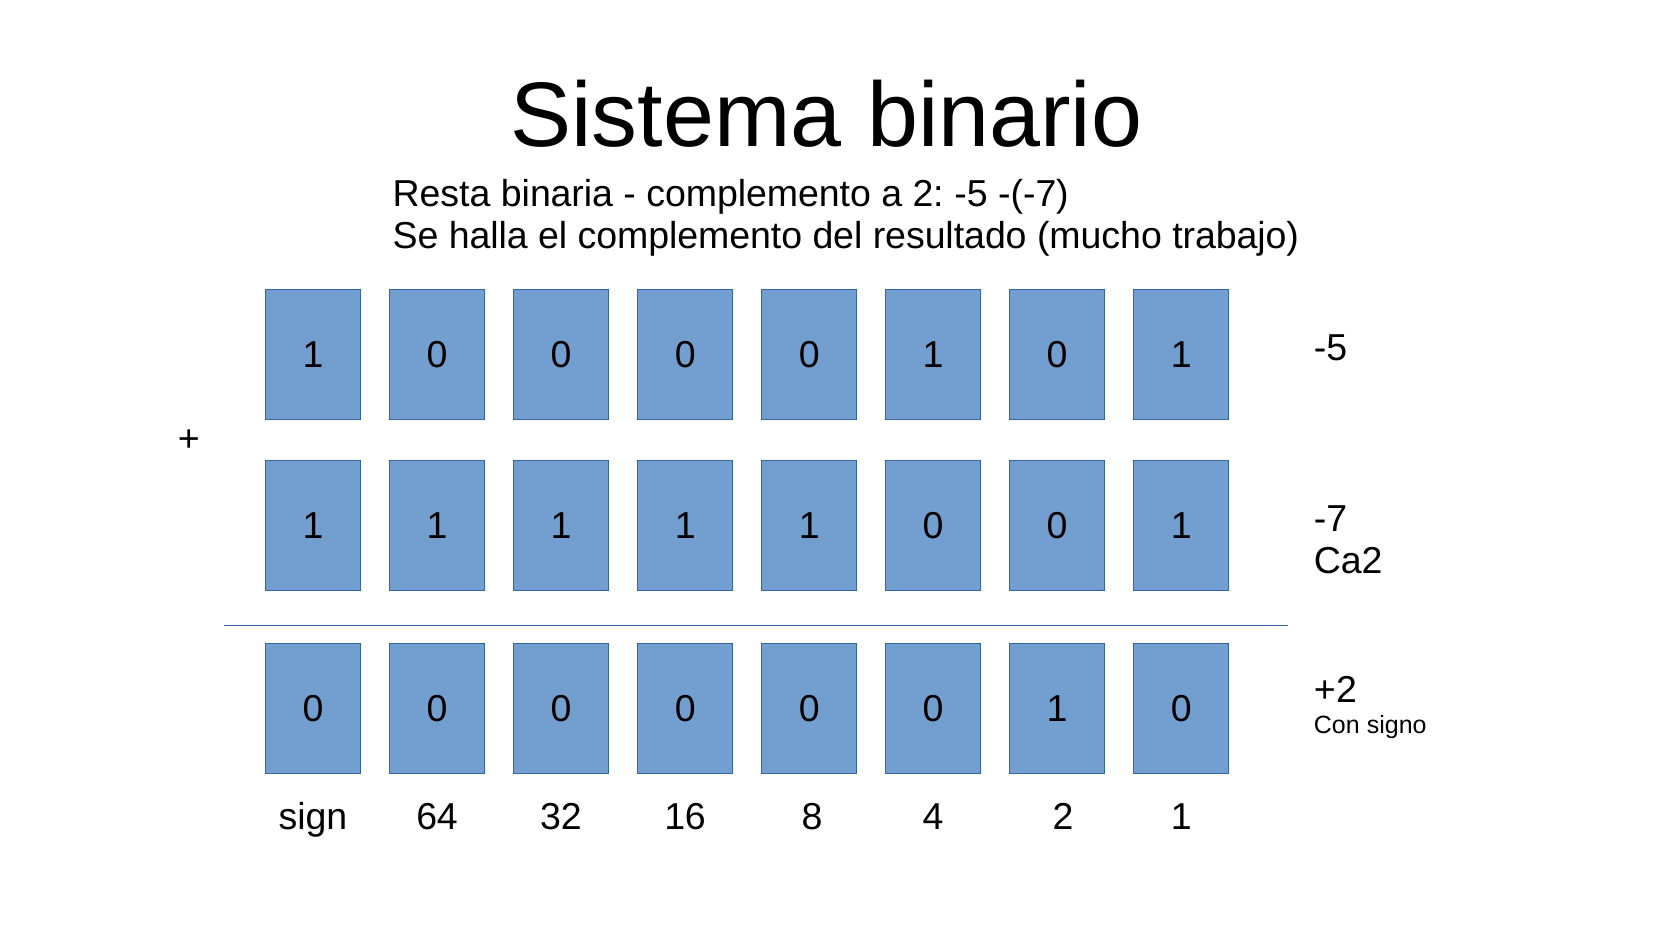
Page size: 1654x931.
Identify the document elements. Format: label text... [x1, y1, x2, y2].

text_box 0 [637, 307, 733, 420]
text_box 1 [265, 289, 361, 420]
text_box 0 [265, 643, 361, 774]
text_box 0 [761, 643, 857, 774]
text_box 1 [513, 460, 609, 591]
text_box 1 [761, 460, 857, 591]
text_box 0 [1009, 307, 1105, 420]
text_box 0 [1009, 460, 1105, 591]
text_box -7 Ca2 [1299, 490, 1418, 631]
text_box 16 [637, 787, 733, 845]
text_box 0 [1133, 643, 1229, 774]
text_box 1 [637, 460, 733, 591]
text_box sign [259, 787, 367, 845]
text_box 1 [1133, 307, 1229, 420]
text_box 0 [885, 460, 981, 591]
text_box 1 [1145, 787, 1217, 845]
text_box 0 [637, 643, 733, 774]
text_box +2 Con signo [1299, 661, 1536, 845]
text_box 32 [507, 787, 615, 845]
title Sistema binario [82, 37, 1571, 193]
text_box 1 [265, 460, 361, 591]
text_box 1 [1009, 643, 1105, 774]
text_box 0 [389, 643, 485, 774]
text_box 64 [389, 787, 485, 845]
text_box 2 [1027, 787, 1099, 845]
text_box 4 [897, 787, 969, 845]
text_box 1 [885, 307, 981, 420]
text_box 0 [513, 643, 609, 774]
text_box 1 [1133, 460, 1229, 591]
text_box 8 [767, 787, 857, 845]
text_box 1 [389, 460, 485, 591]
text_box 0 [389, 307, 485, 420]
text_box Resta binaria - complemento a 2: -5 -(-7) Se halla el complemento del resultado (mucho trabajo) [377, 165, 1359, 307]
text_box -5 [1299, 318, 1382, 376]
text_box 0 [885, 643, 981, 774]
text_box 0 [513, 307, 609, 420]
text_box 0 [761, 307, 857, 420]
text_box + [135, 409, 243, 467]
